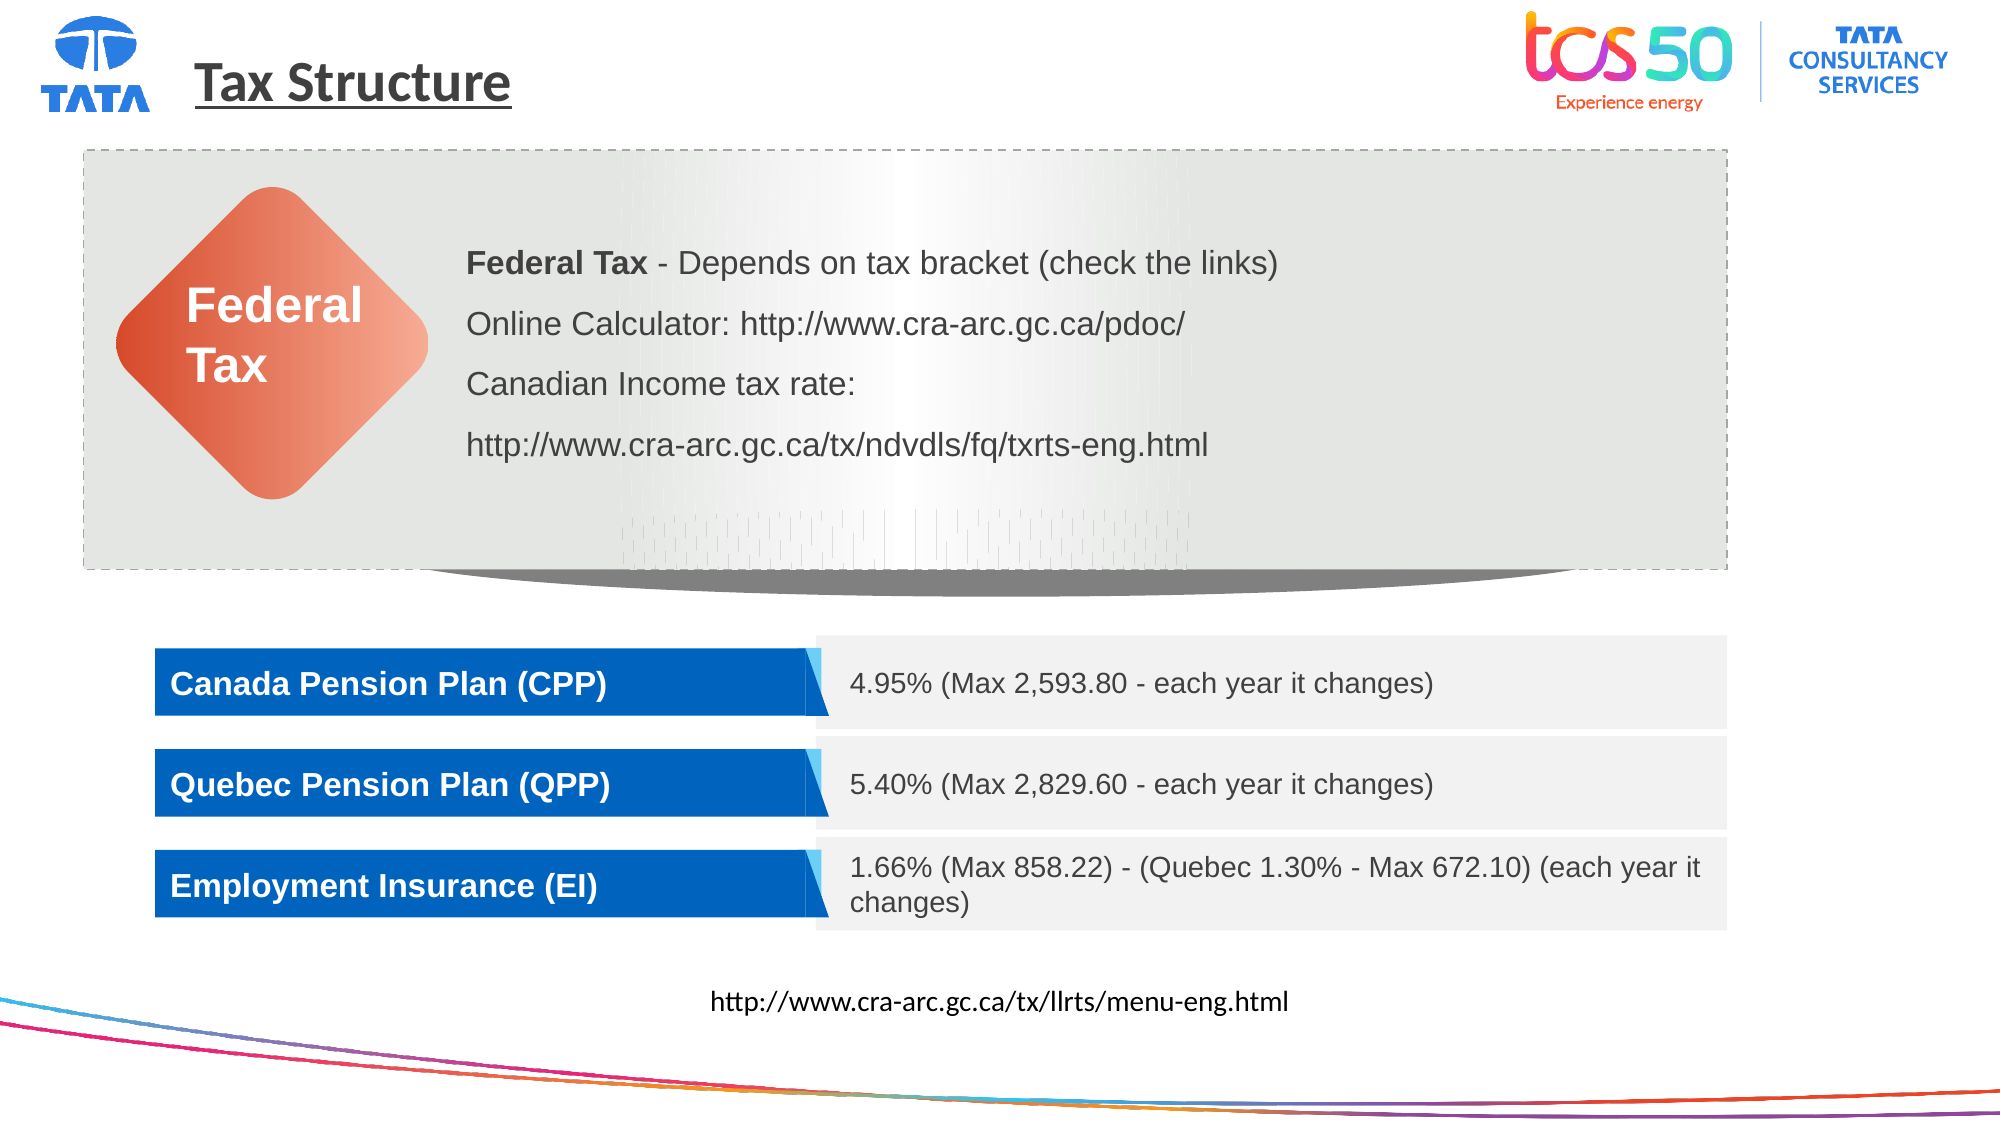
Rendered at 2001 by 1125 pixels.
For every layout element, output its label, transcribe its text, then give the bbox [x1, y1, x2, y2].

text_box http://www.cra-arc.gc.ca/tx/llrts/menu-eng.html [624, 974, 1375, 1025]
picture [1526, 11, 1948, 112]
text_box 4.95% (Max 2,593.80 - each year it changes) [815, 635, 1728, 729]
text_box Federal Tax [152, 264, 393, 400]
text_box Canada Pension Plan (CPP) [155, 648, 805, 716]
text_box Quebec Pension Plan (QPP) [155, 749, 805, 817]
text_box Employment Insurance (EI) [155, 849, 805, 918]
text_box [797, 748, 829, 817]
text_box [83, 149, 1728, 597]
picture [41, 16, 150, 112]
text_box 1.66% (Max 858.22) - (Quebec 1.30% - Max 672.10) (each year it changes) [815, 837, 1728, 931]
text_box Federal Tax - Depends on tax bracket (check the links) Online Calculator: http://www.cra-arc.gc.ca/pdoc/ Canadian Income tax rate: http://www.cra-arc.gc.ca/tx/ndvdls/fq/txrts-eng.html [451, 233, 1295, 471]
text_box 5.40% (Max 2,829.60 - each year it changes) [815, 736, 1728, 830]
text_box [797, 647, 829, 716]
text_box [805, 849, 829, 918]
picture [0, 949, 2000, 1125]
title Tax Structure [180, 47, 1818, 142]
